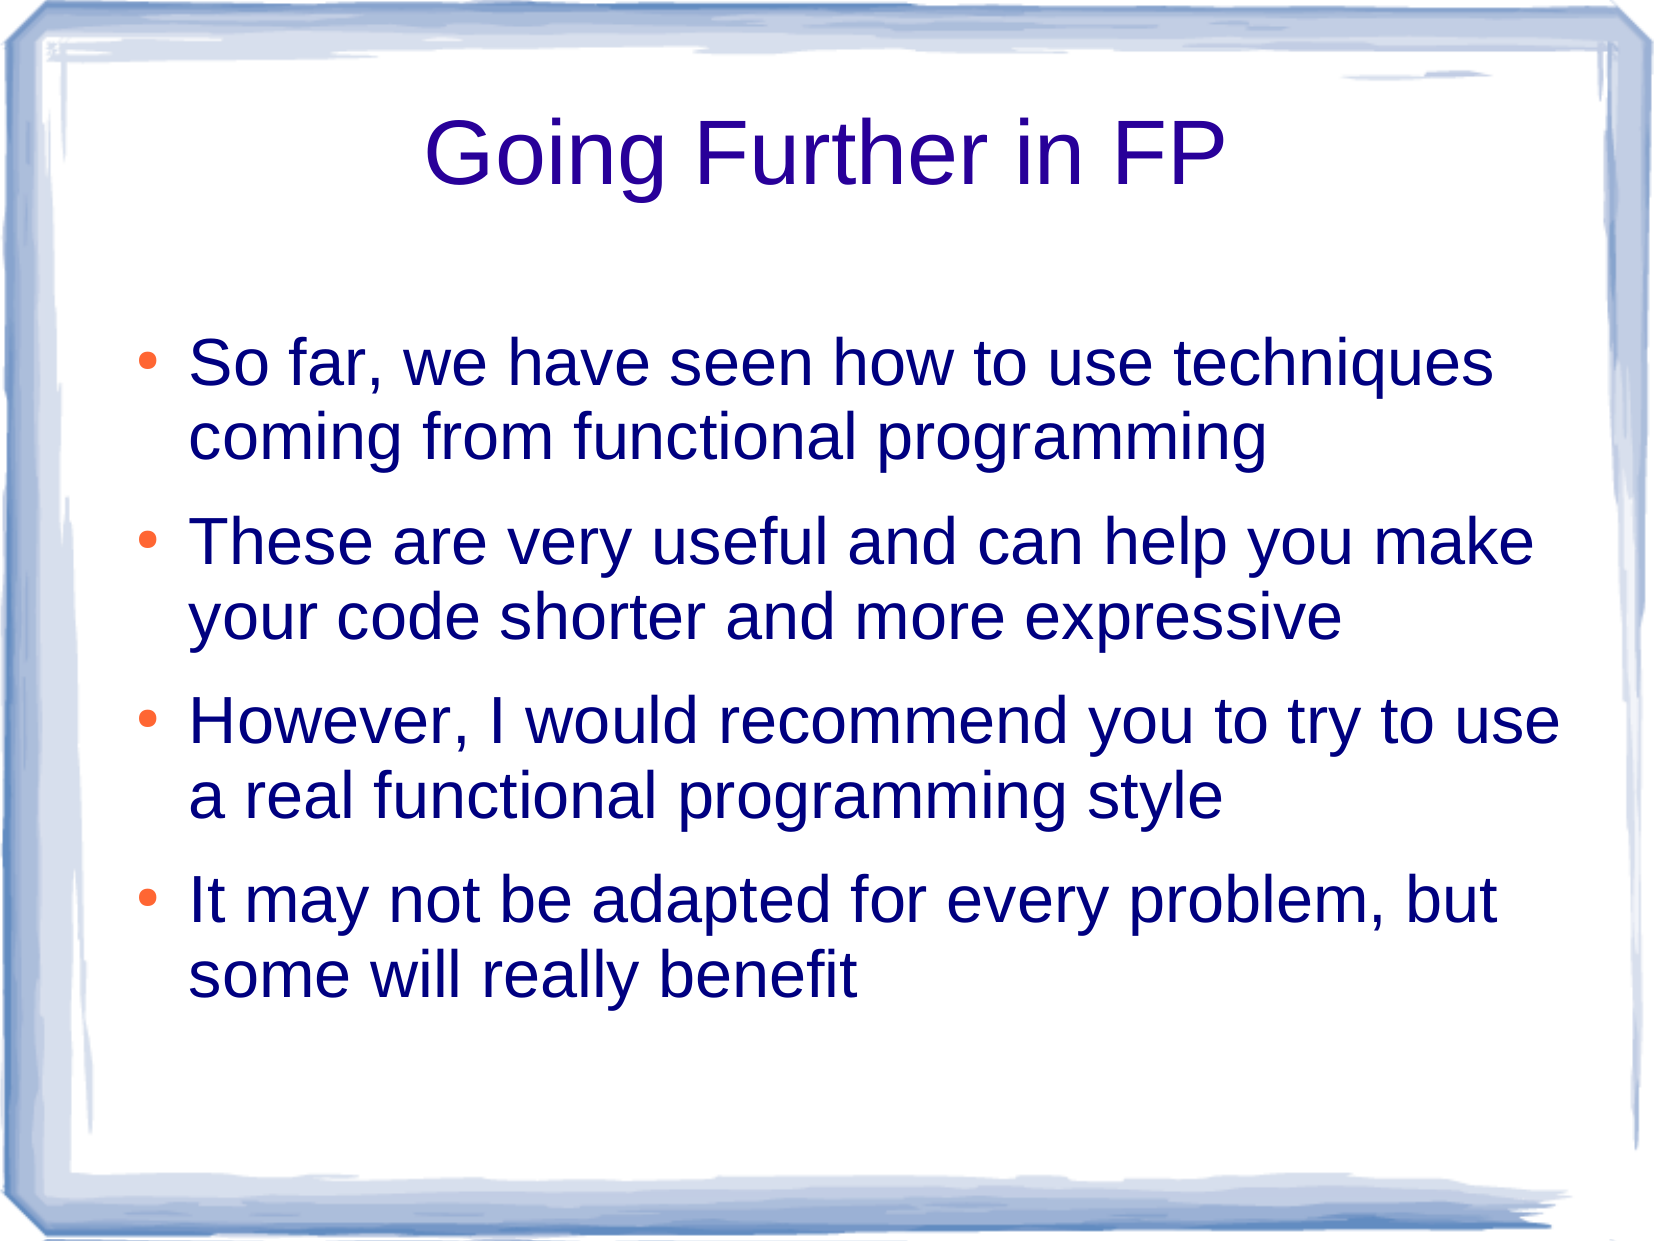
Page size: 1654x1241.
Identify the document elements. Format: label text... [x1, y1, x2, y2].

list So far, we have seen how to use techniques coming from functional programming These are very useful and can help you make your code shorter and more expressive However, I would recommend you to try to use a real functional programming style It may not be adapted for every problem, but some will really benefit [118, 324, 1571, 1045]
title Going Further in FP [82, 49, 1571, 257]
picture [0, 0, 1654, 1241]
